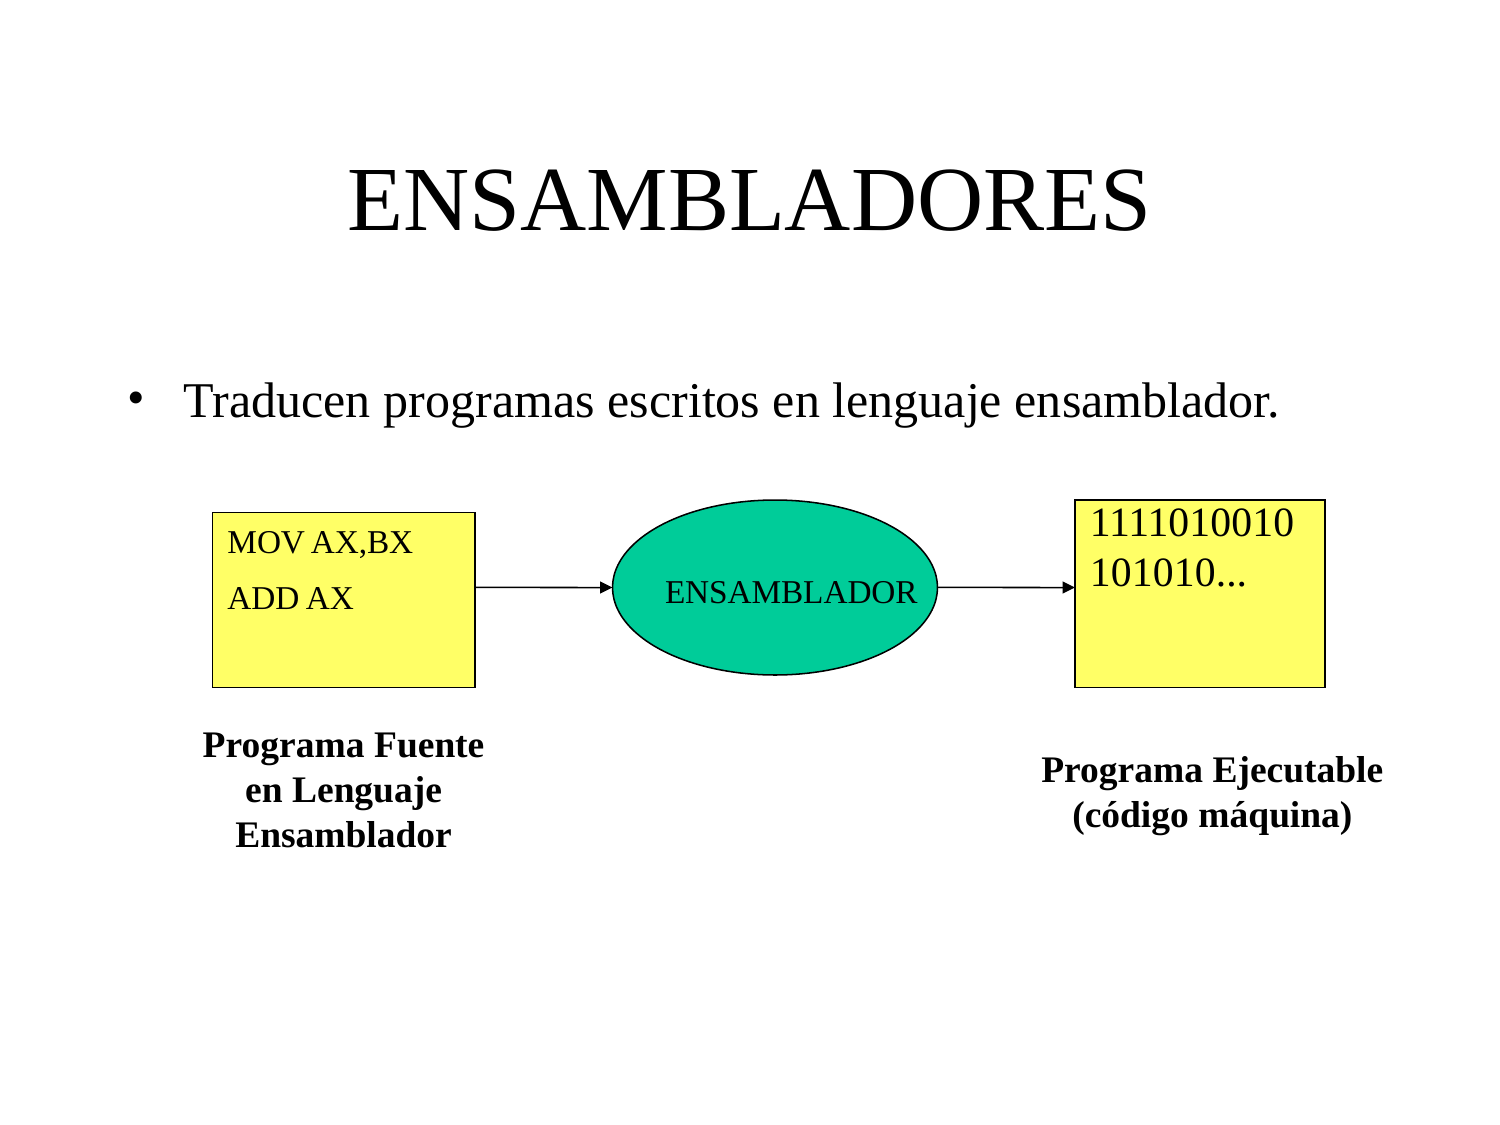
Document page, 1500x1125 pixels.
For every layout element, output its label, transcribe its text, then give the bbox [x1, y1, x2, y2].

text_box [1074, 603, 1325, 688]
text_box Programa Ejecutable (código máquina) [1024, 737, 1400, 843]
text_box MOV AX,BX ADD AX [212, 512, 438, 628]
text_box 1111010010101010... [1074, 487, 1325, 603]
text_box ENSAMBLADOR [649, 562, 938, 618]
list Traducen programas escritos en lenguaje ensamblador. [112, 359, 1438, 1035]
text_box [212, 512, 475, 688]
title ENSAMBLADORES [112, 99, 1388, 288]
text_box Programa Fuente en Lenguaje Ensamblador [187, 712, 500, 863]
